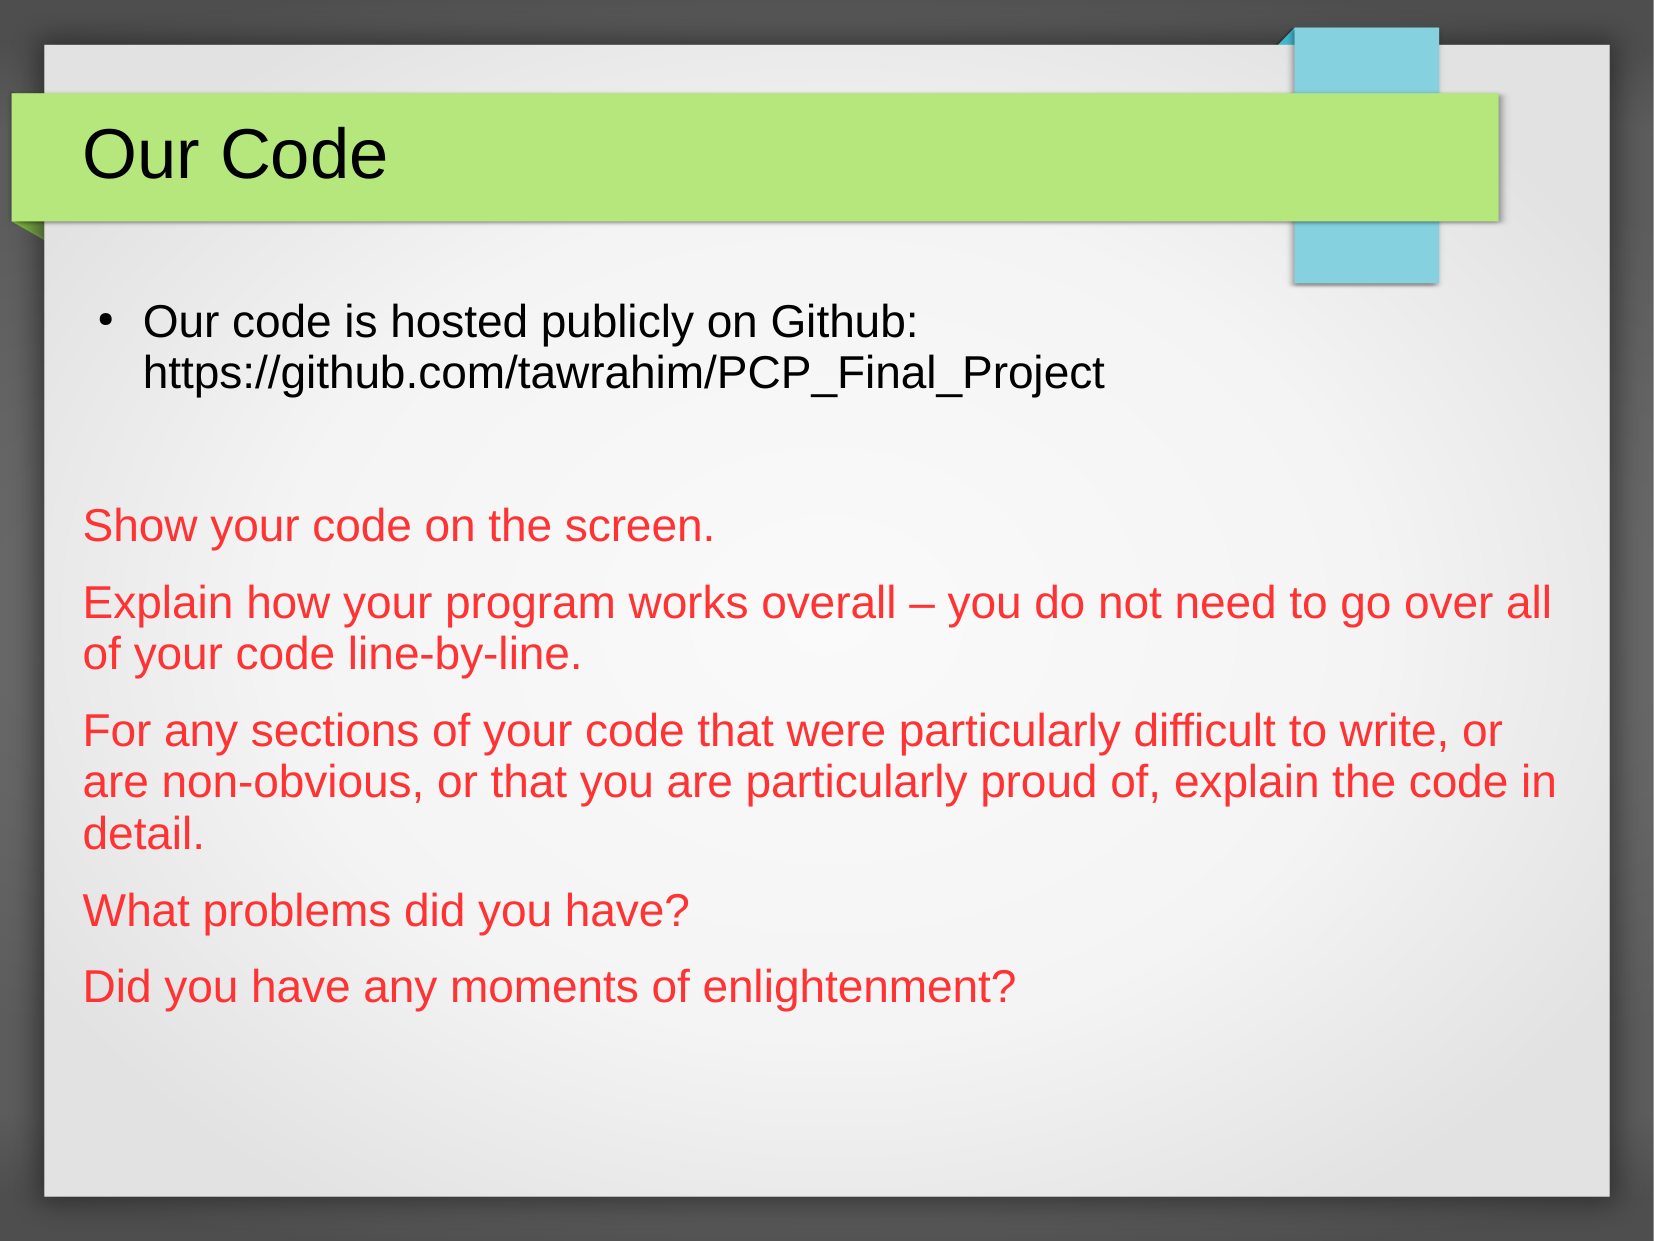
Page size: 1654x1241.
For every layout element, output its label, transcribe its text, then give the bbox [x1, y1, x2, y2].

picture [0, 0, 1654, 1241]
list Our code is hosted publicly on Github: https://github.com/tawrahim/PCP_Final_Project Show your code on the screen. Explain how your program works overall – you do not need to go over all of your code line-by-line. For any sections of your code that were particularly difficult to write, or are non-obvious, or that you are particularly proud of, explain the code in detail. What problems did you have? Did you have any moments of enlightenment? [82, 295, 1571, 1015]
title Our Code [82, 94, 1264, 213]
